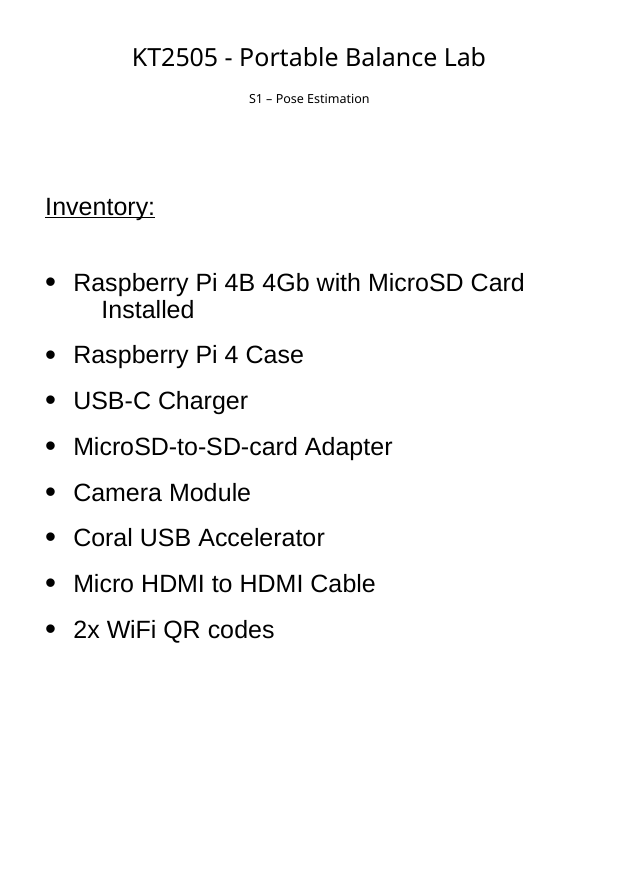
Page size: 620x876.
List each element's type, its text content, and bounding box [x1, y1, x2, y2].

list Inventory: Raspberry Pi 4B 4Gb with MicroSD Card Installed Raspberry Pi 4 Case USB-C Charger MicroSD-to-SD-card Adapter Camera Module Coral USB Accelerator Micro HDMI to HDMI Cable 2x WiFi QR codes [45, 193, 574, 822]
title KT2505 - Portable Balance Lab [45, 46, 574, 88]
list S1 – Pose Estimation [45, 90, 574, 111]
